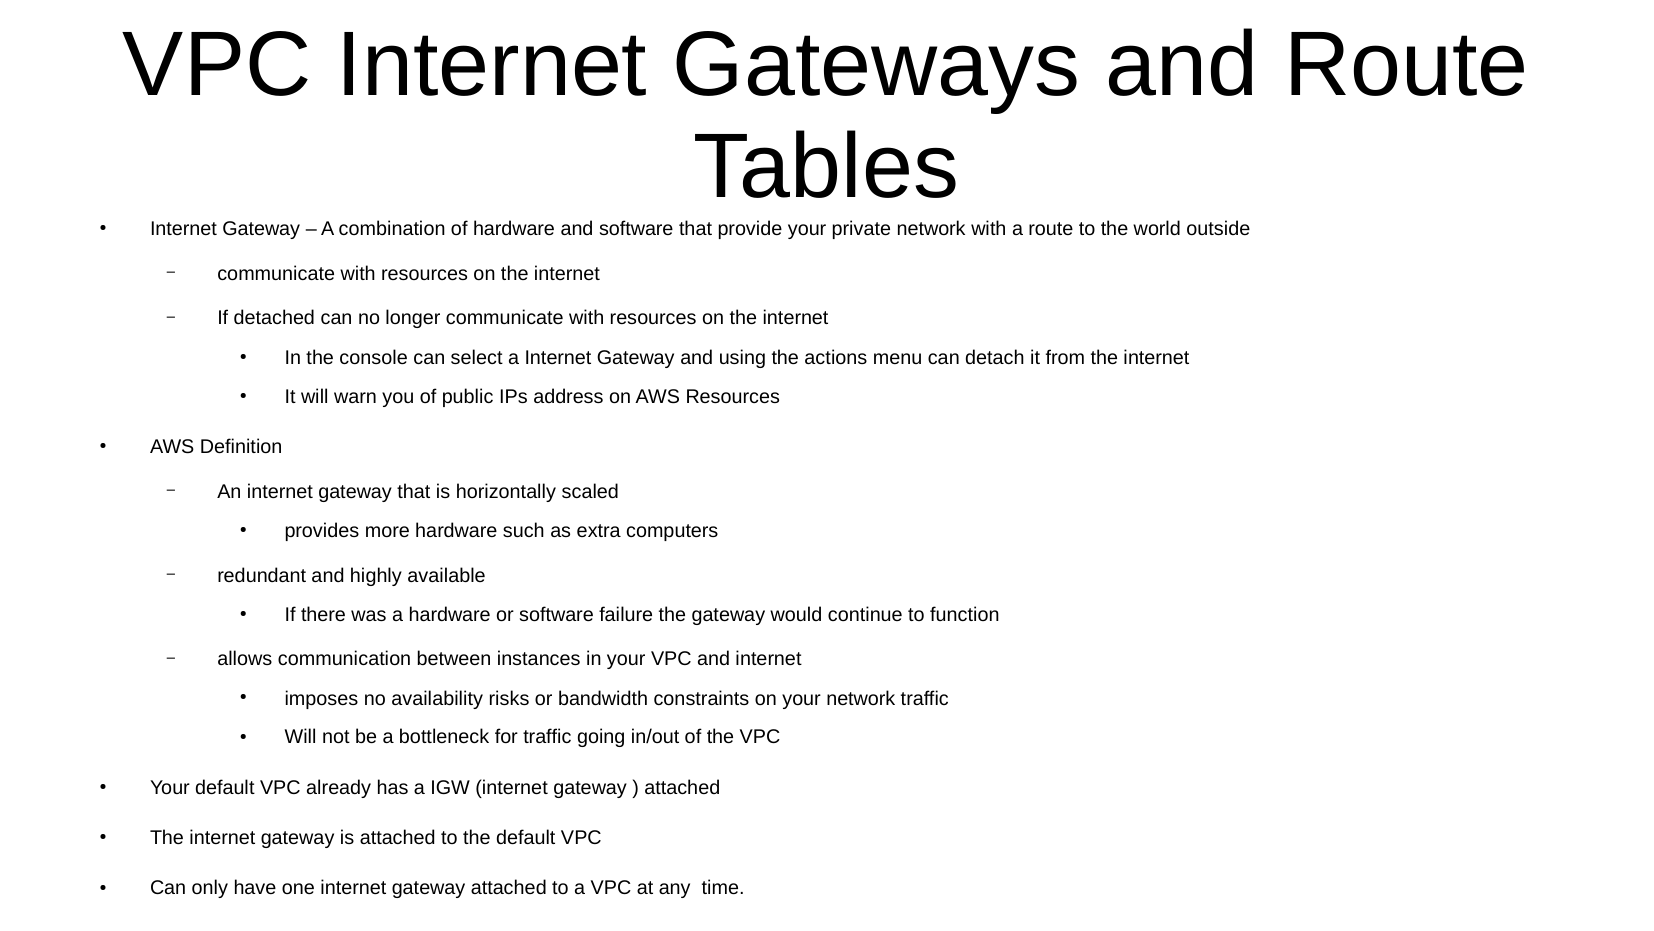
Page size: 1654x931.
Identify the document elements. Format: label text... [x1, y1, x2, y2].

list Internet Gateway – A combination of hardware and software that provide your private network with a route to the world outside communicate with resources on the internet If detached can no longer communicate with resources on the internet In the console can select a Internet Gateway and using the actions menu can detach it from the internet It will warn you of public IPs address on AWS Resources AWS Definition An internet gateway that is horizontally scaled provides more hardware such as extra computers redundant and highly available If there was a hardware or software failure the gateway would continue to function allows communication between instances in your VPC and internet imposes no availability risks or bandwidth constraints on your network traffic Will not be a bottleneck for traffic going in/out of the VPC Your default VPC already has a IGW (internet gateway ) attached The internet gateway is attached to the default VPC Can only have one internet gateway attached to a VPC at any time. [82, 217, 1621, 901]
title VPC Internet Gateways and Route Tables [82, 12, 1571, 217]
